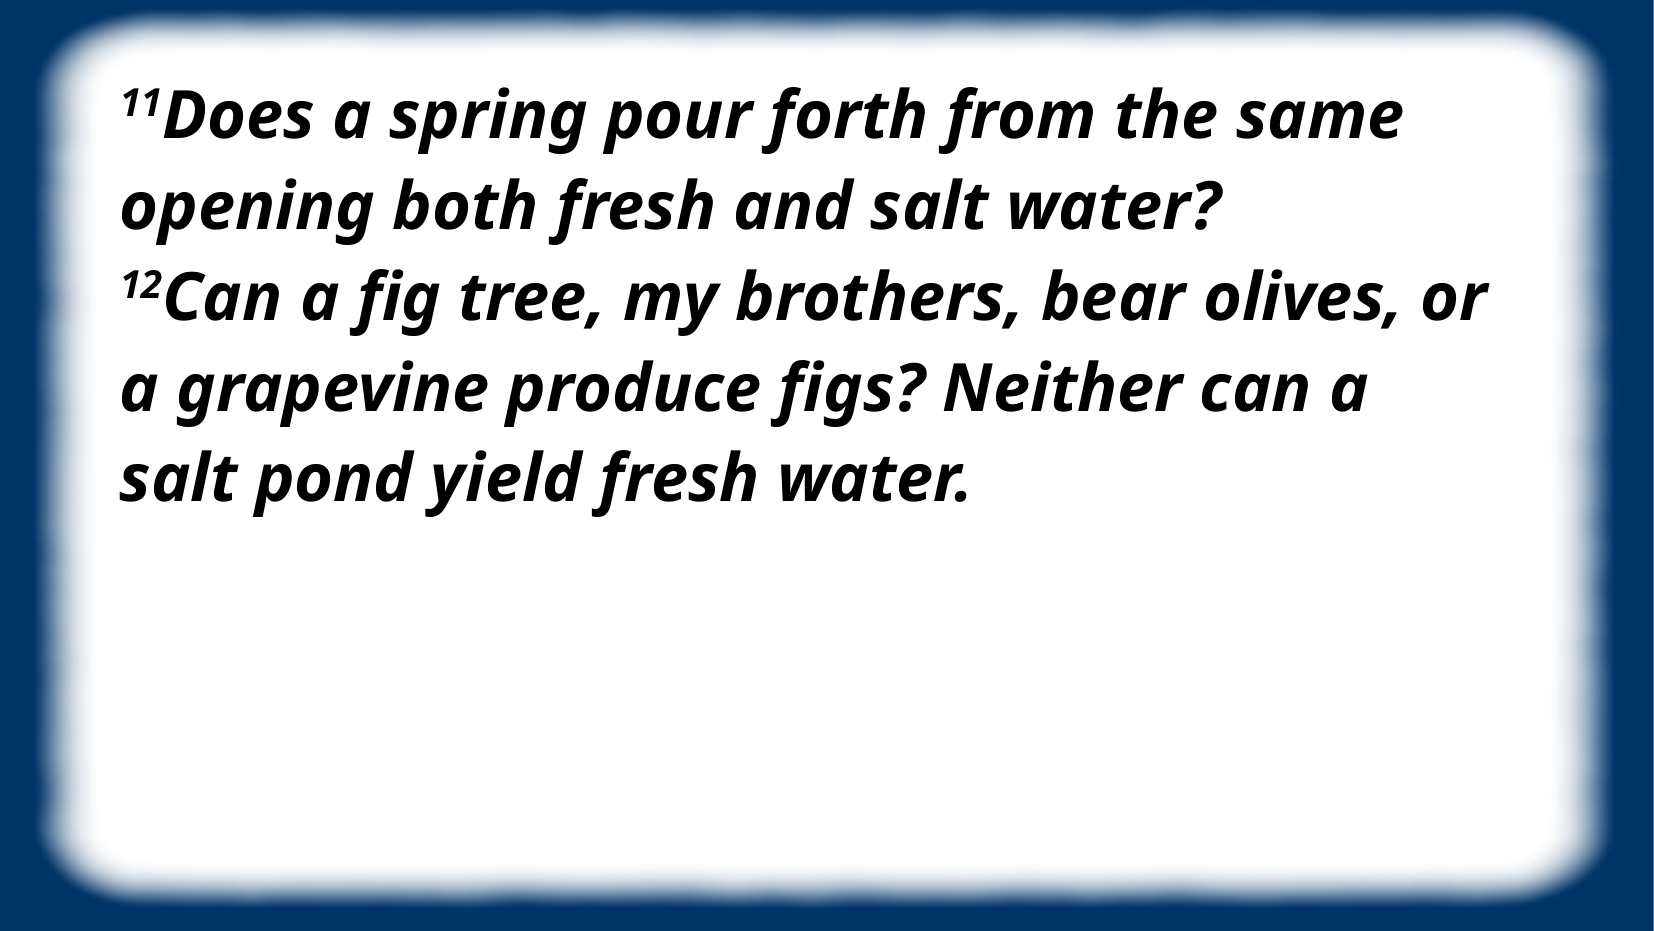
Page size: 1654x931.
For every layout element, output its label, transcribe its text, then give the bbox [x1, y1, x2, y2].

picture [0, 0, 1654, 931]
text_box 11Does a spring pour forth from the same opening both fresh and salt water? 12Can a fig tree, my brothers, bear olives, or a grapevine produce figs? Neither can a salt pond yield fresh water. [105, 60, 1516, 519]
